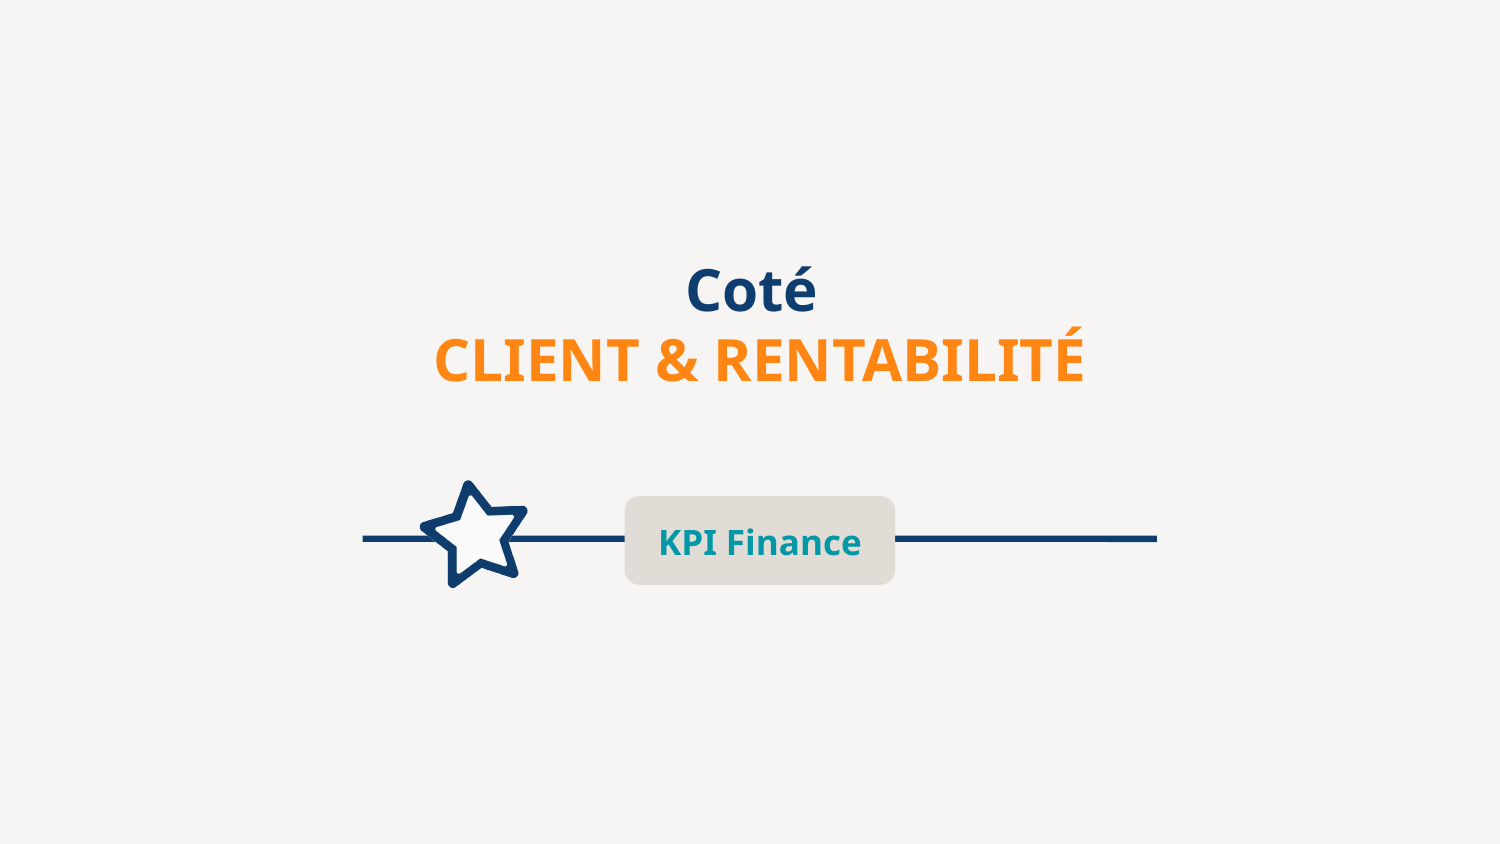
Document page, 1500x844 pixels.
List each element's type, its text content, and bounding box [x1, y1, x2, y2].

text_box KPI Finance [590, 502, 930, 592]
picture [413, 471, 538, 592]
title Coté CLIENT & RENTABILITÉ [295, 238, 1224, 531]
text_box [627, 495, 893, 502]
